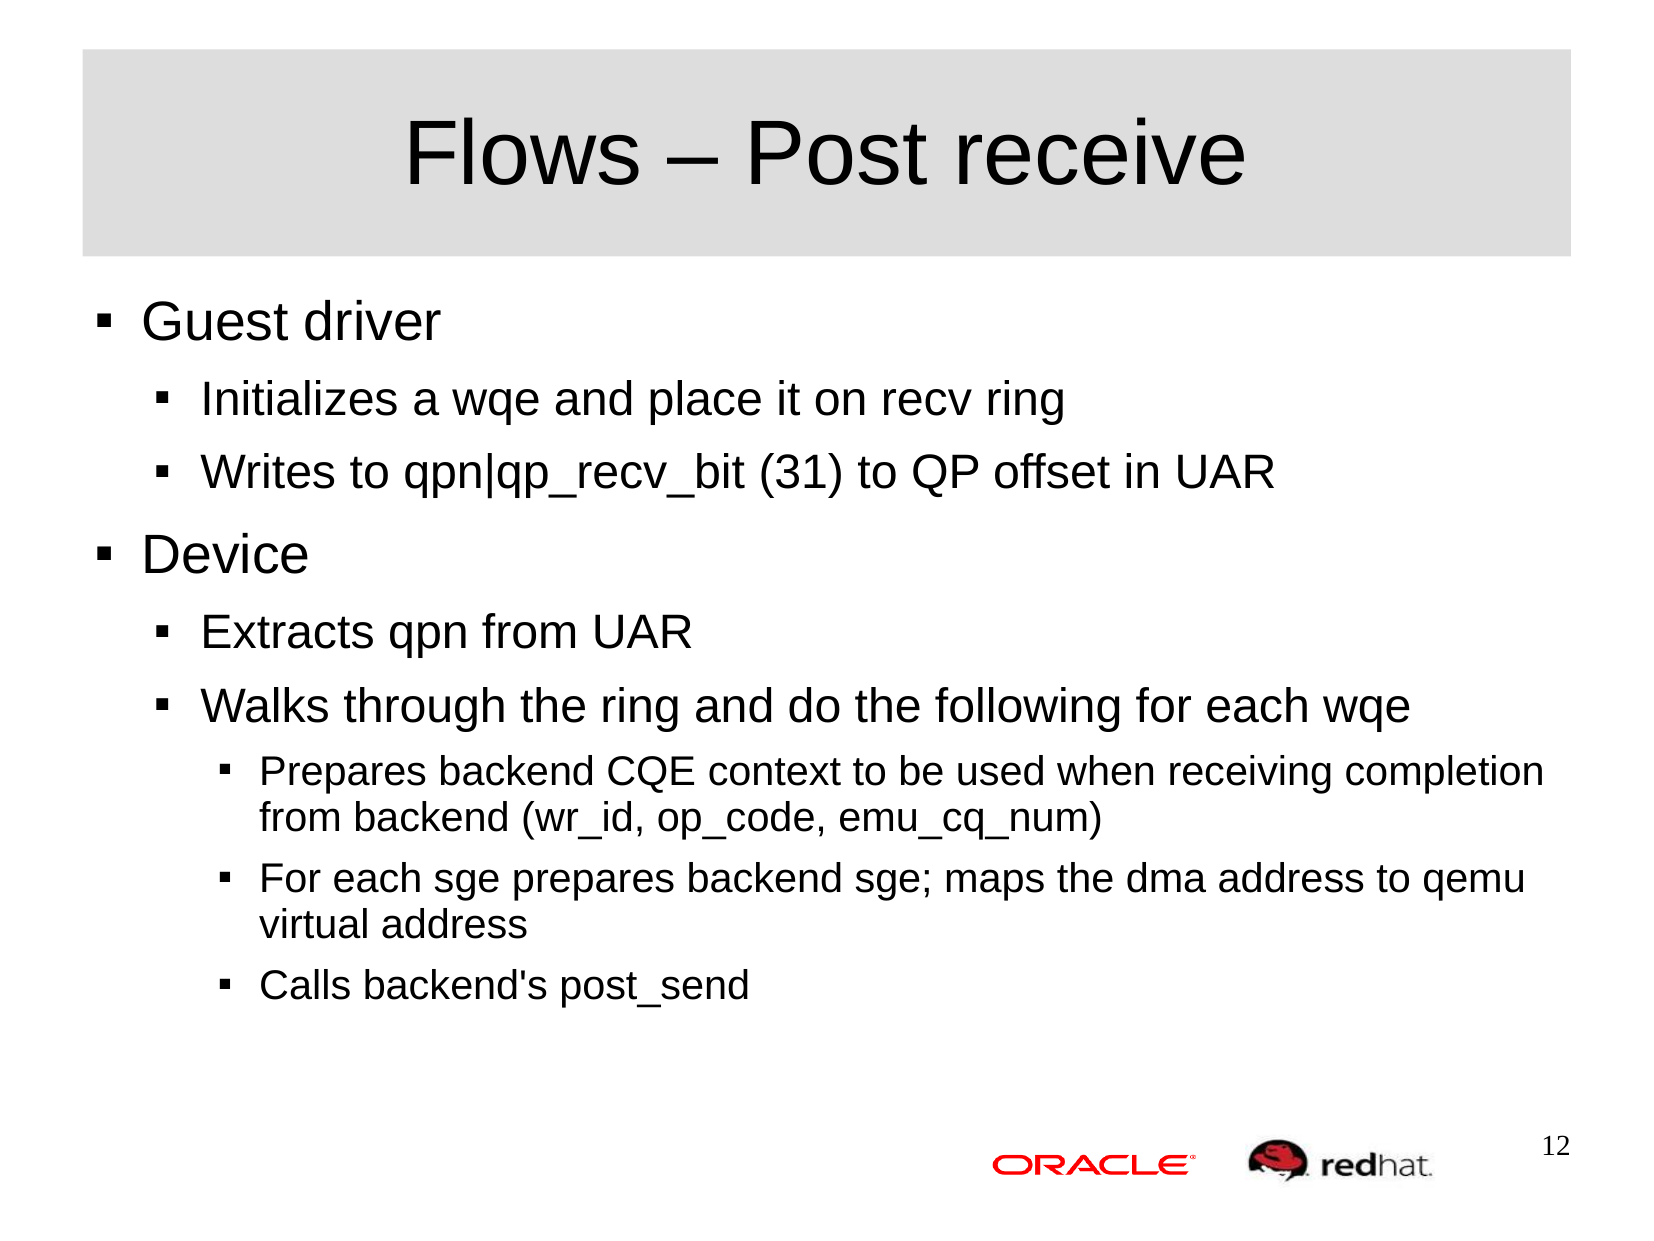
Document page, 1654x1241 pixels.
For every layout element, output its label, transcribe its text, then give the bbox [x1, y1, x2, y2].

picture [975, 1117, 1213, 1212]
title Flows – Post receive [82, 49, 1571, 257]
picture [1245, 1090, 1435, 1241]
list Guest driver Initializes a wqe and place it on recv ring Writes to qpn|qp_recv_bit (31) to QP offset in UAR Device Extracts qpn from UAR Walks through the ring and do the following for each wqe Prepares backend CQE context to be used when receiving completion from backend (wr_id, op_code, emu_cq_num) For each sge prepares backend sge; maps the dma address to qemu virtual address Calls backend's post_send [82, 290, 1571, 1010]
